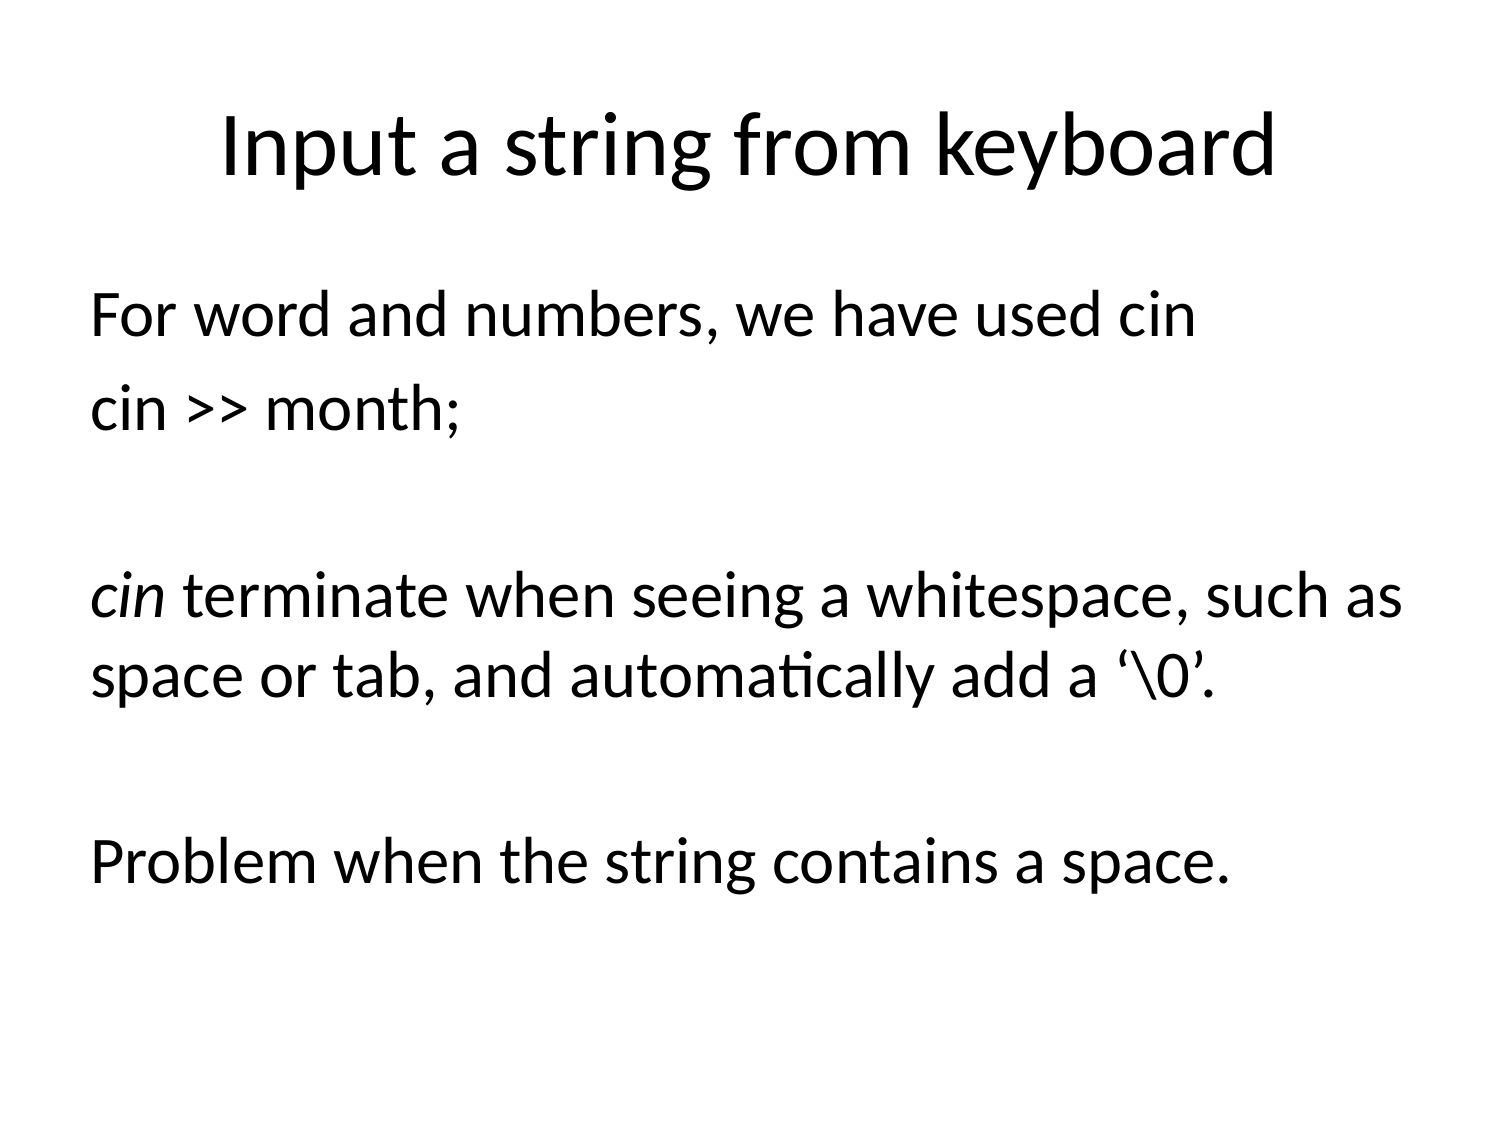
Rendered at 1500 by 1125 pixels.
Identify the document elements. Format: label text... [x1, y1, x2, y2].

title Input a string from keyboard [75, 45, 1425, 233]
list For word and numbers, we have used cin cin >> month; cin terminate when seeing a whitespace, such as space or tab, and automatically add a ‘\0’. Problem when the string contains a space. [75, 262, 1425, 1005]
